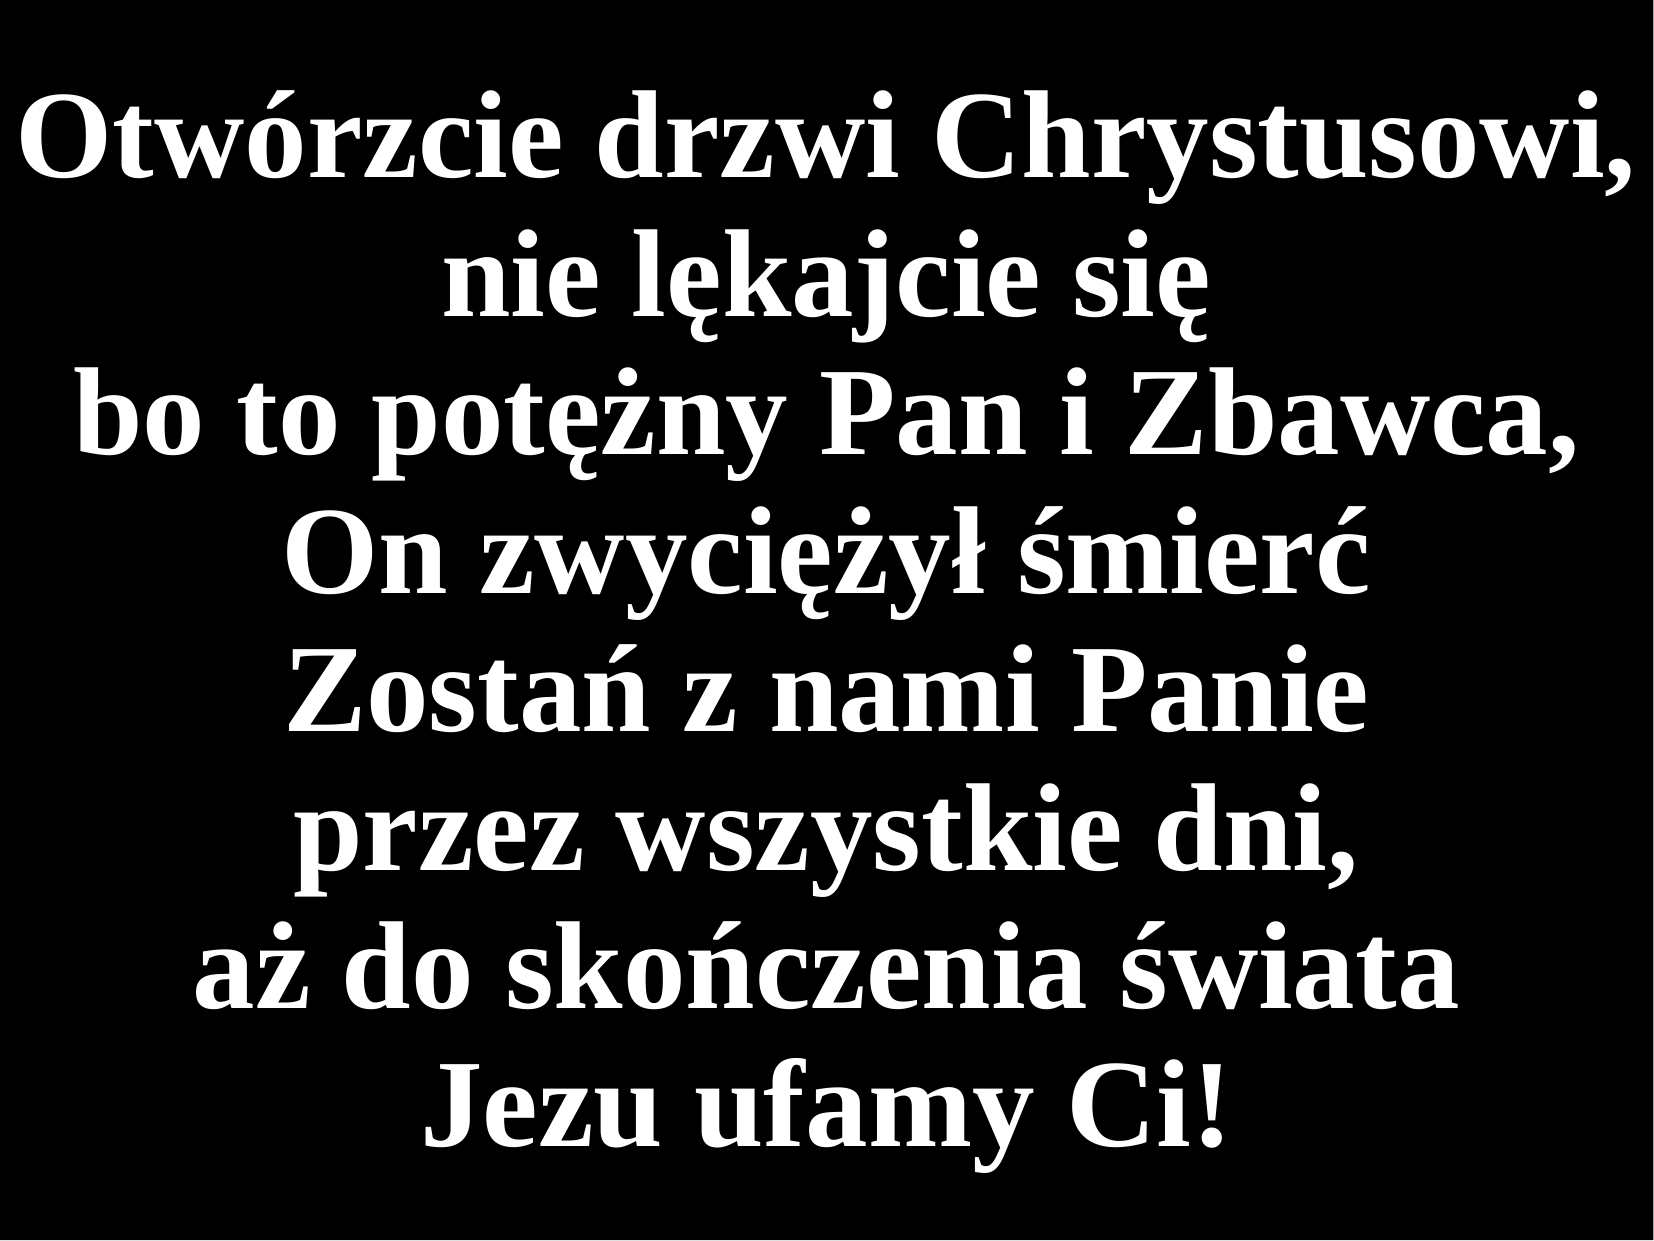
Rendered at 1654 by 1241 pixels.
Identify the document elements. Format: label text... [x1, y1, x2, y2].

title Otwórzcie drzwi Chrystusowi, nie lękajcie się bo to potężny Pan i Zbawca, On zwyciężył śmierć Zostań z nami Panie przez wszystkie dni, aż do skończenia świata Jezu ufamy Ci! [0, 0, 1654, 1241]
